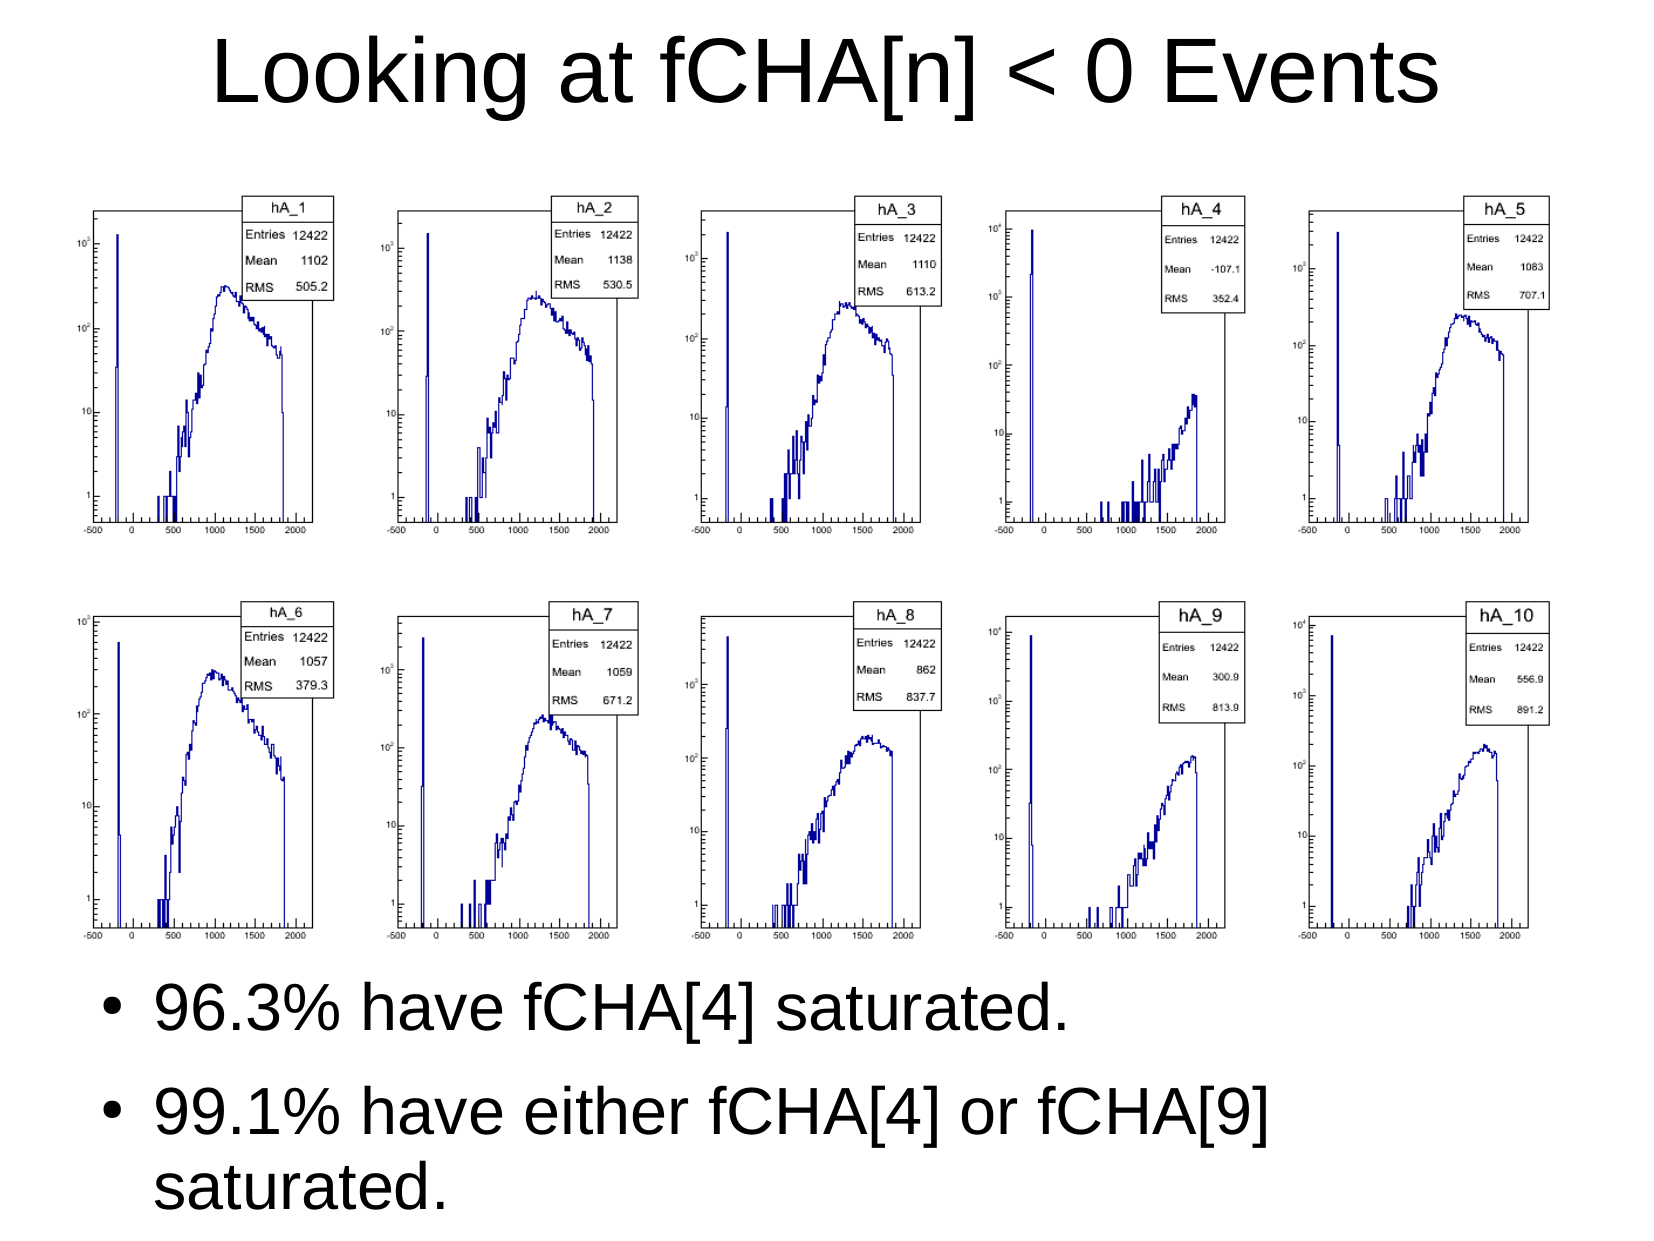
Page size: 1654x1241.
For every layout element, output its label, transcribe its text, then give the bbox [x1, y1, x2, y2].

list 96.3% have fCHA[4] saturated. 99.1% have either fCHA[4] or fCHA[9] saturated. [82, 976, 1538, 1241]
picture [52, 164, 1571, 976]
title Looking at fCHA[n] < 0 Events [82, 0, 1571, 164]
